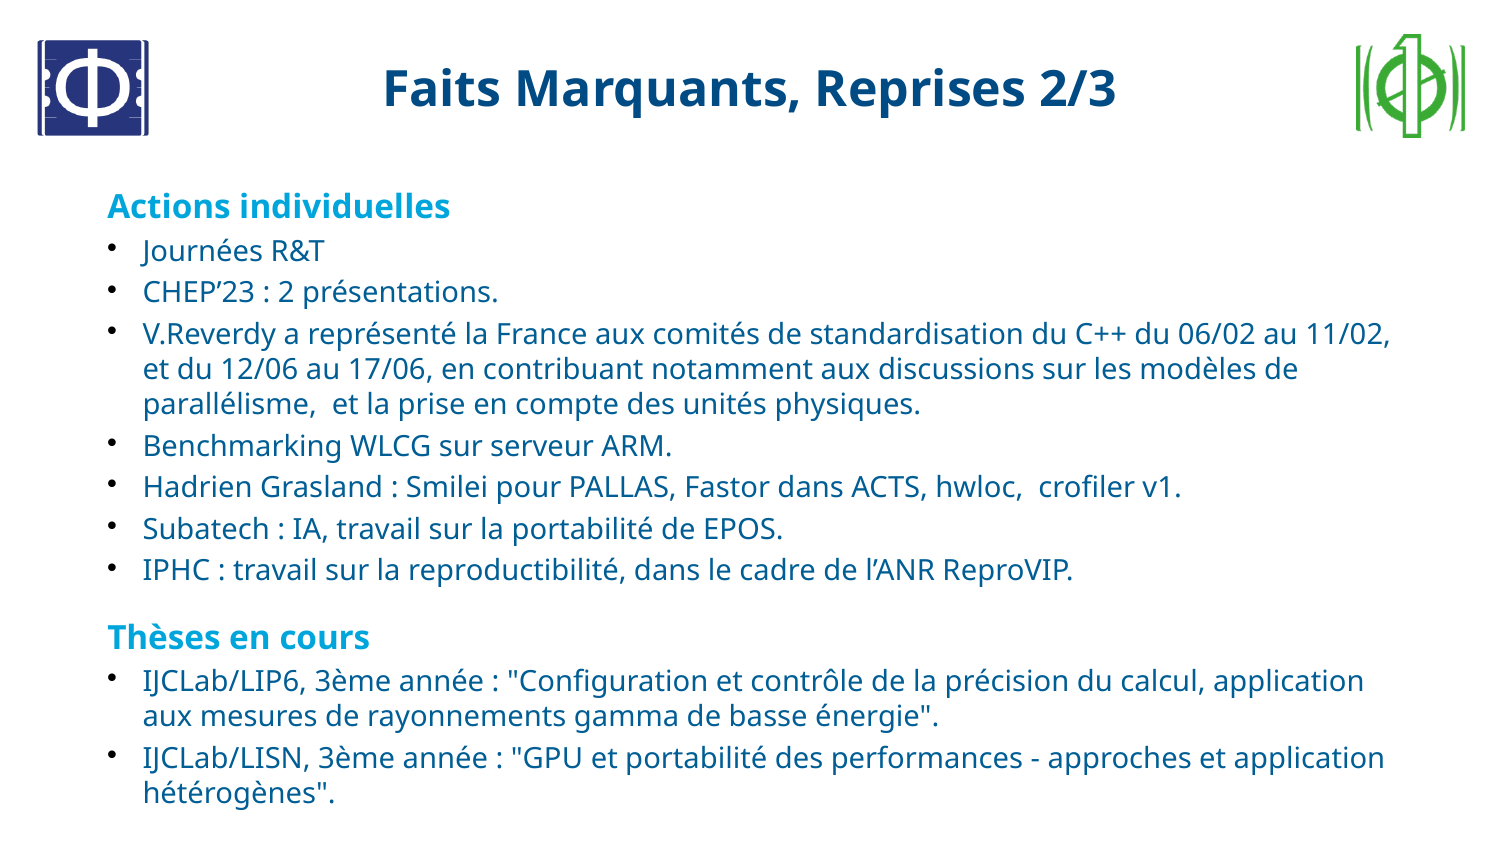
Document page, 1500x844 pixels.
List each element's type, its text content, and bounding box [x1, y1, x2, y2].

text_box Actions individuelles Journées R&T CHEP’23 : 2 présentations. V.Reverdy a représenté la France aux comités de standardisation du C++ du 06/02 au 11/02, et du 12/06 au 17/06, en contribuant notamment aux discussions sur les modèles de parallélisme, et la prise en compte des unités physiques. Benchmarking WLCG sur serveur ARM. Hadrien Grasland : Smilei pour PALLAS, Fastor dans ACTS, hwloc, crofiler v1. Subatech : IA, travail sur la portabilité de EPOS. IPHC : travail sur la reproductibilité, dans le cadre de l’ANR ReproVIP. Thèses en cours IJCLab/LIP6, 3ème année : "Configuration et contrôle de la précision du calcul, application aux mesures de rayonnements gamma de basse énergie". IJCLab/LISN, 3ème année : "GPU et portabilité des performances - approches et application hétérogènes". [92, 178, 1414, 808]
text_box Faits Marquants, Reprises 2/3 [34, 35, 1356, 138]
picture [1356, 34, 1465, 138]
picture [34, 36, 152, 140]
